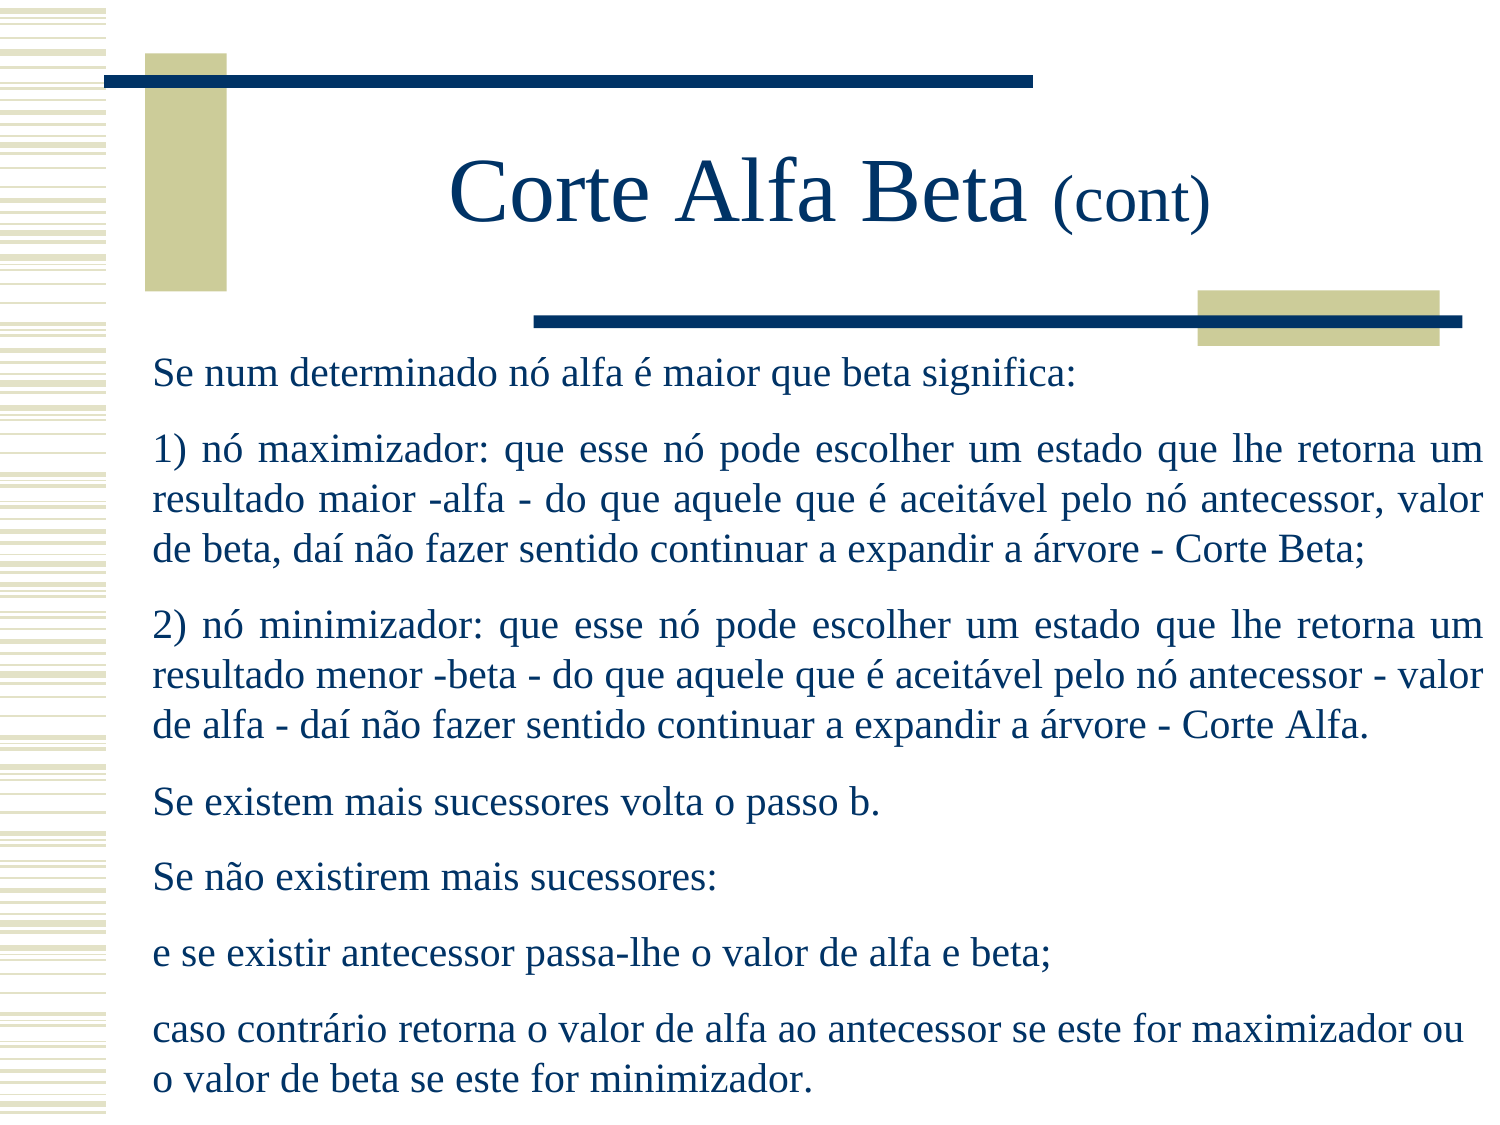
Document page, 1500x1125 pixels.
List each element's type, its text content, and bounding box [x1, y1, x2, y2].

title Corte Alfa Beta (cont) [225, 99, 1436, 288]
text_box Se num determinado nó alfa é maior que beta significa: 1) nó maximizador: que esse nó pode escolher um estado que lhe retorna um resultado maior -alfa - do que aquele que é aceitável pelo nó antecessor, valor de beta, daí não fazer sentido continuar a expandir a árvore - Corte Beta; 2) nó minimizador: que esse nó pode escolher um estado que lhe retorna um resultado menor -beta - do que aquele que é aceitável pelo nó antecessor - valor de alfa - daí não fazer sentido continuar a expandir a árvore - Corte Alfa. Se existem mais sucessores volta o passo b. Se não existirem mais sucessores: e se existir antecessor passa-lhe o valor de alfa e beta; caso contrário retorna o valor de alfa ao antecessor se este for maximizador ou o valor de beta se este for minimizador. [137, 337, 1500, 1110]
